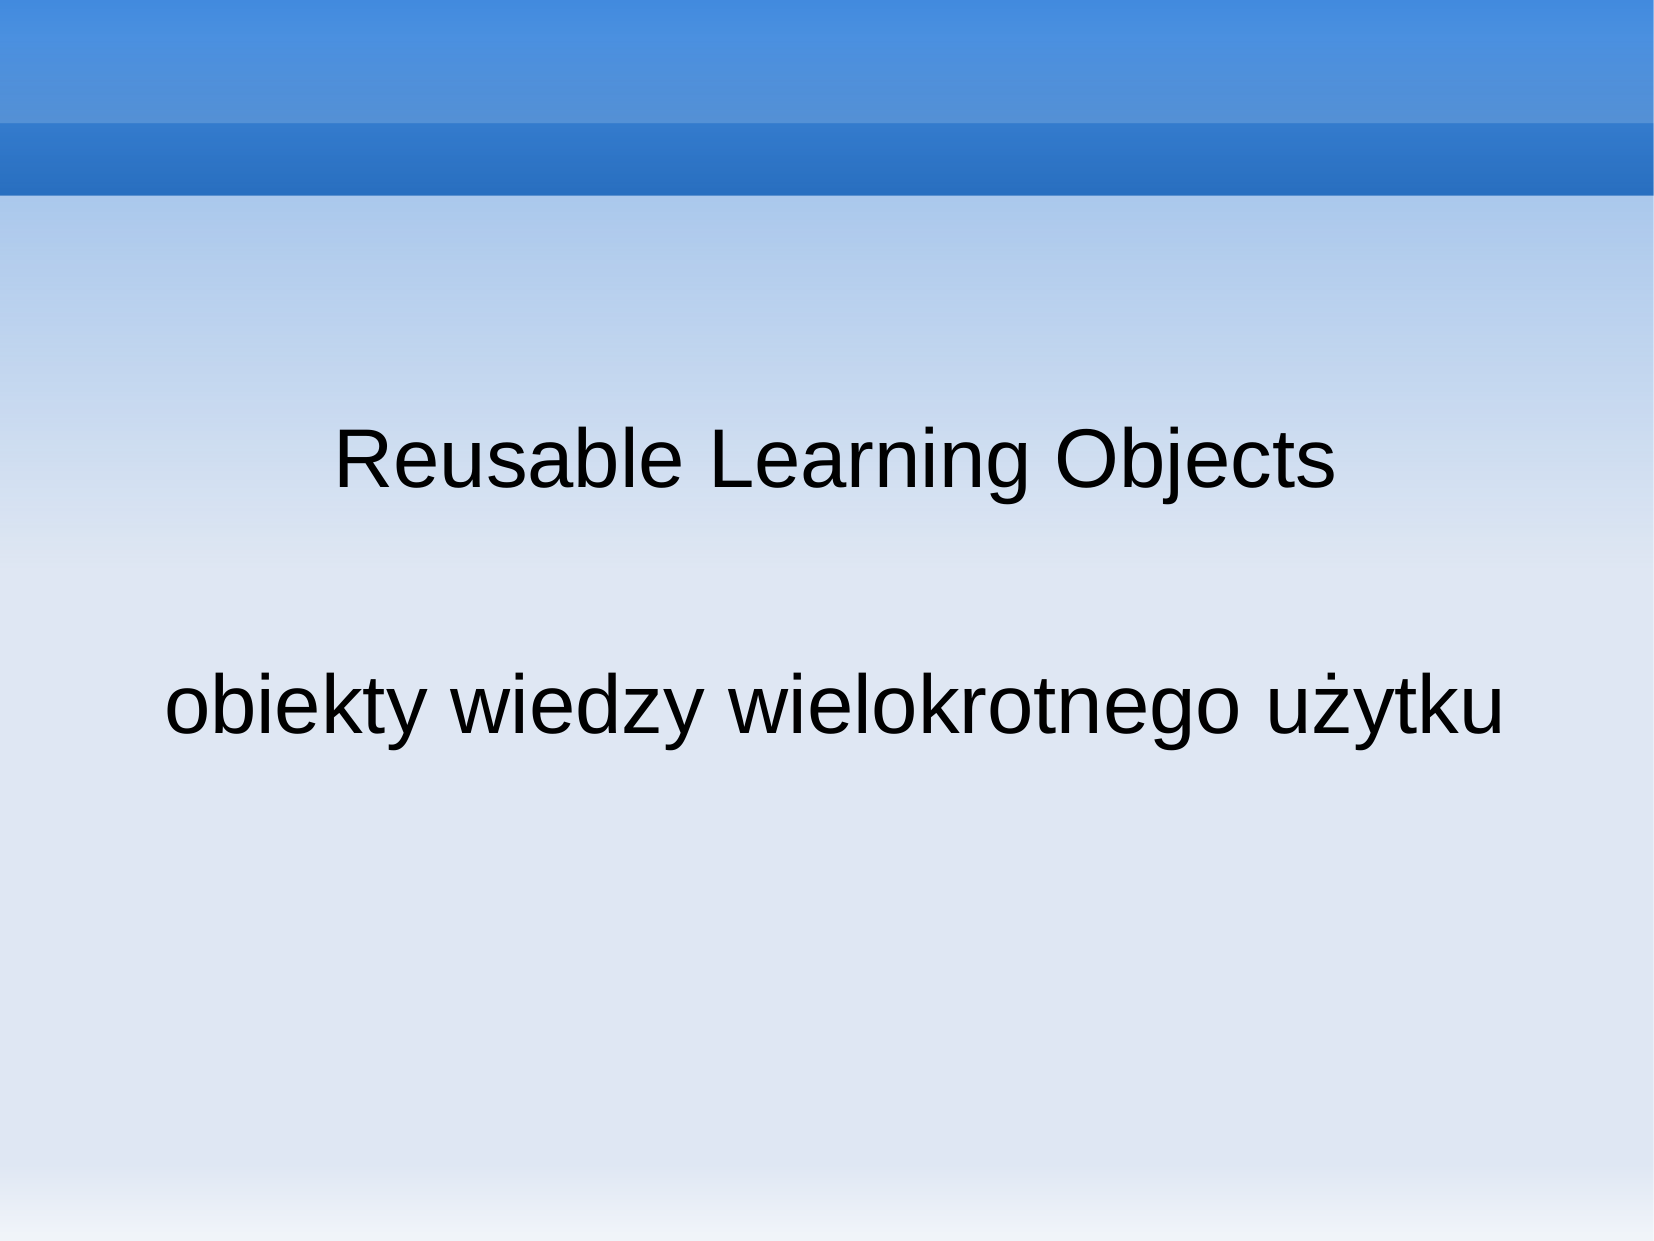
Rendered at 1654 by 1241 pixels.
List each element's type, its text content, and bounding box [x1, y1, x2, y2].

title [76, 7, 1565, 200]
picture [0, 0, 1654, 1241]
list Reusable Learning Objects obiekty wiedzy wielokrotnego użytku [82, 290, 1571, 1094]
